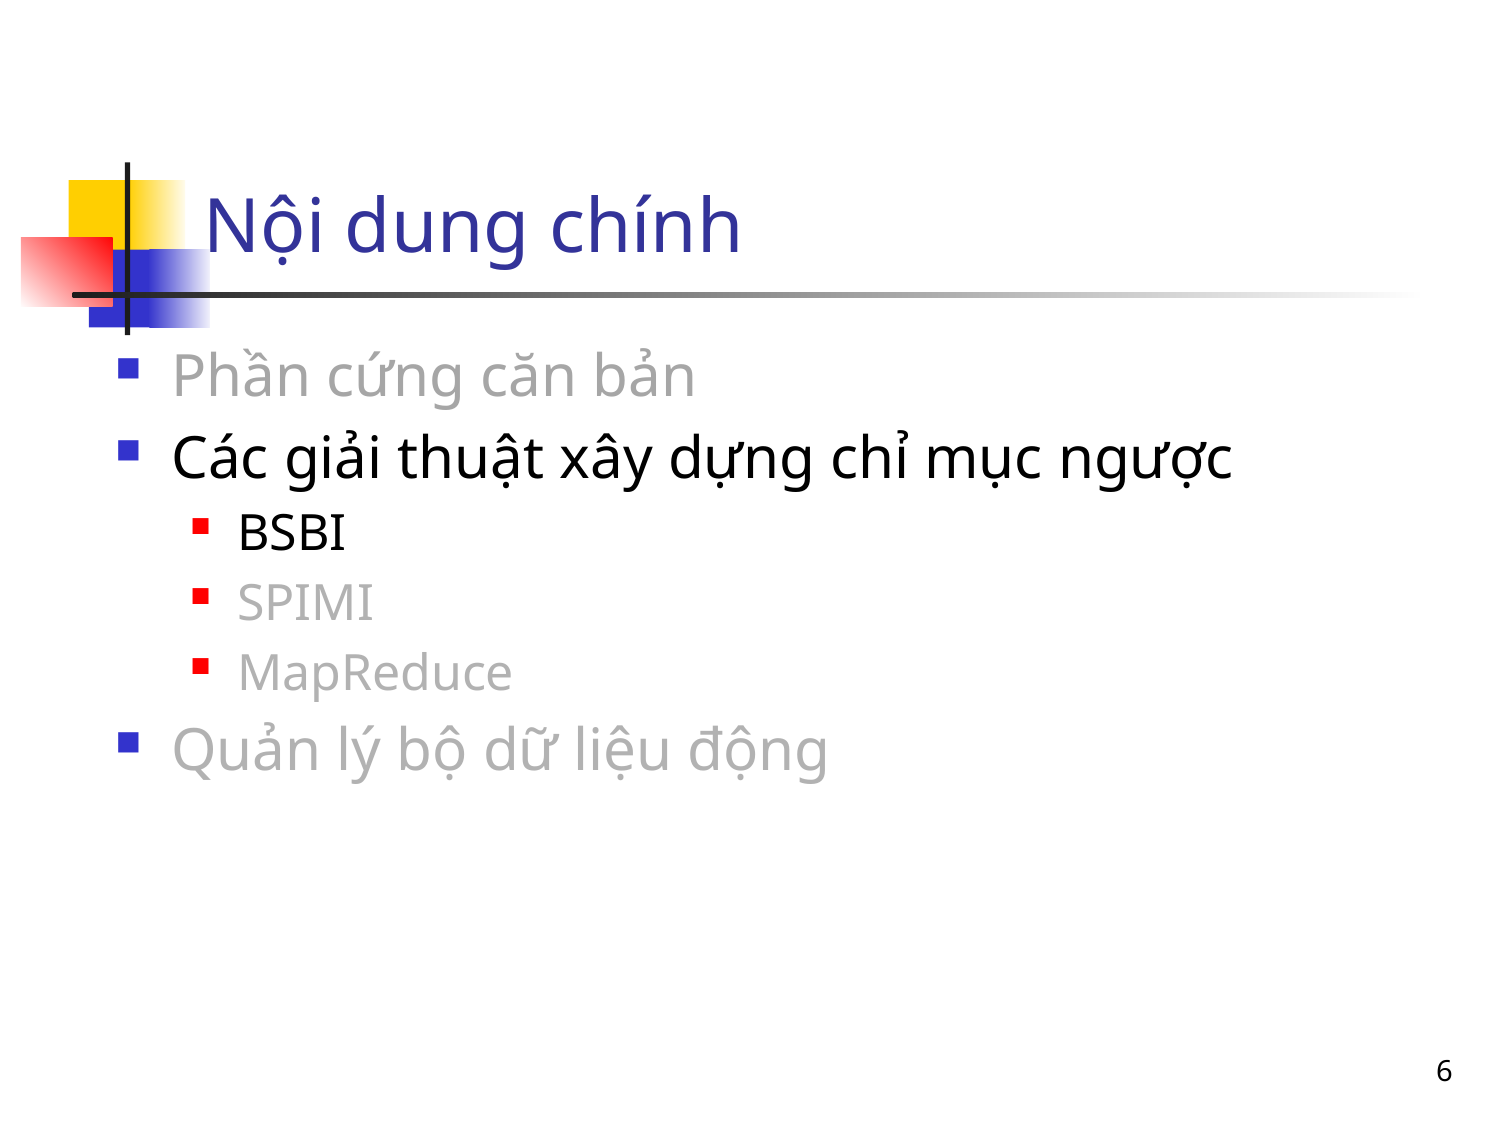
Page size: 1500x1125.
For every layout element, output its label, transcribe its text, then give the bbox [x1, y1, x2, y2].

title Nội dung chính [188, 35, 1468, 275]
list Phần cứng căn bản Các giải thuật xây dựng chỉ mục ngược BSBI SPIMI MapReduce Quản lý bộ dữ liệu động [100, 331, 1469, 1006]
slide_number <number> [1155, 1024, 1468, 1100]
